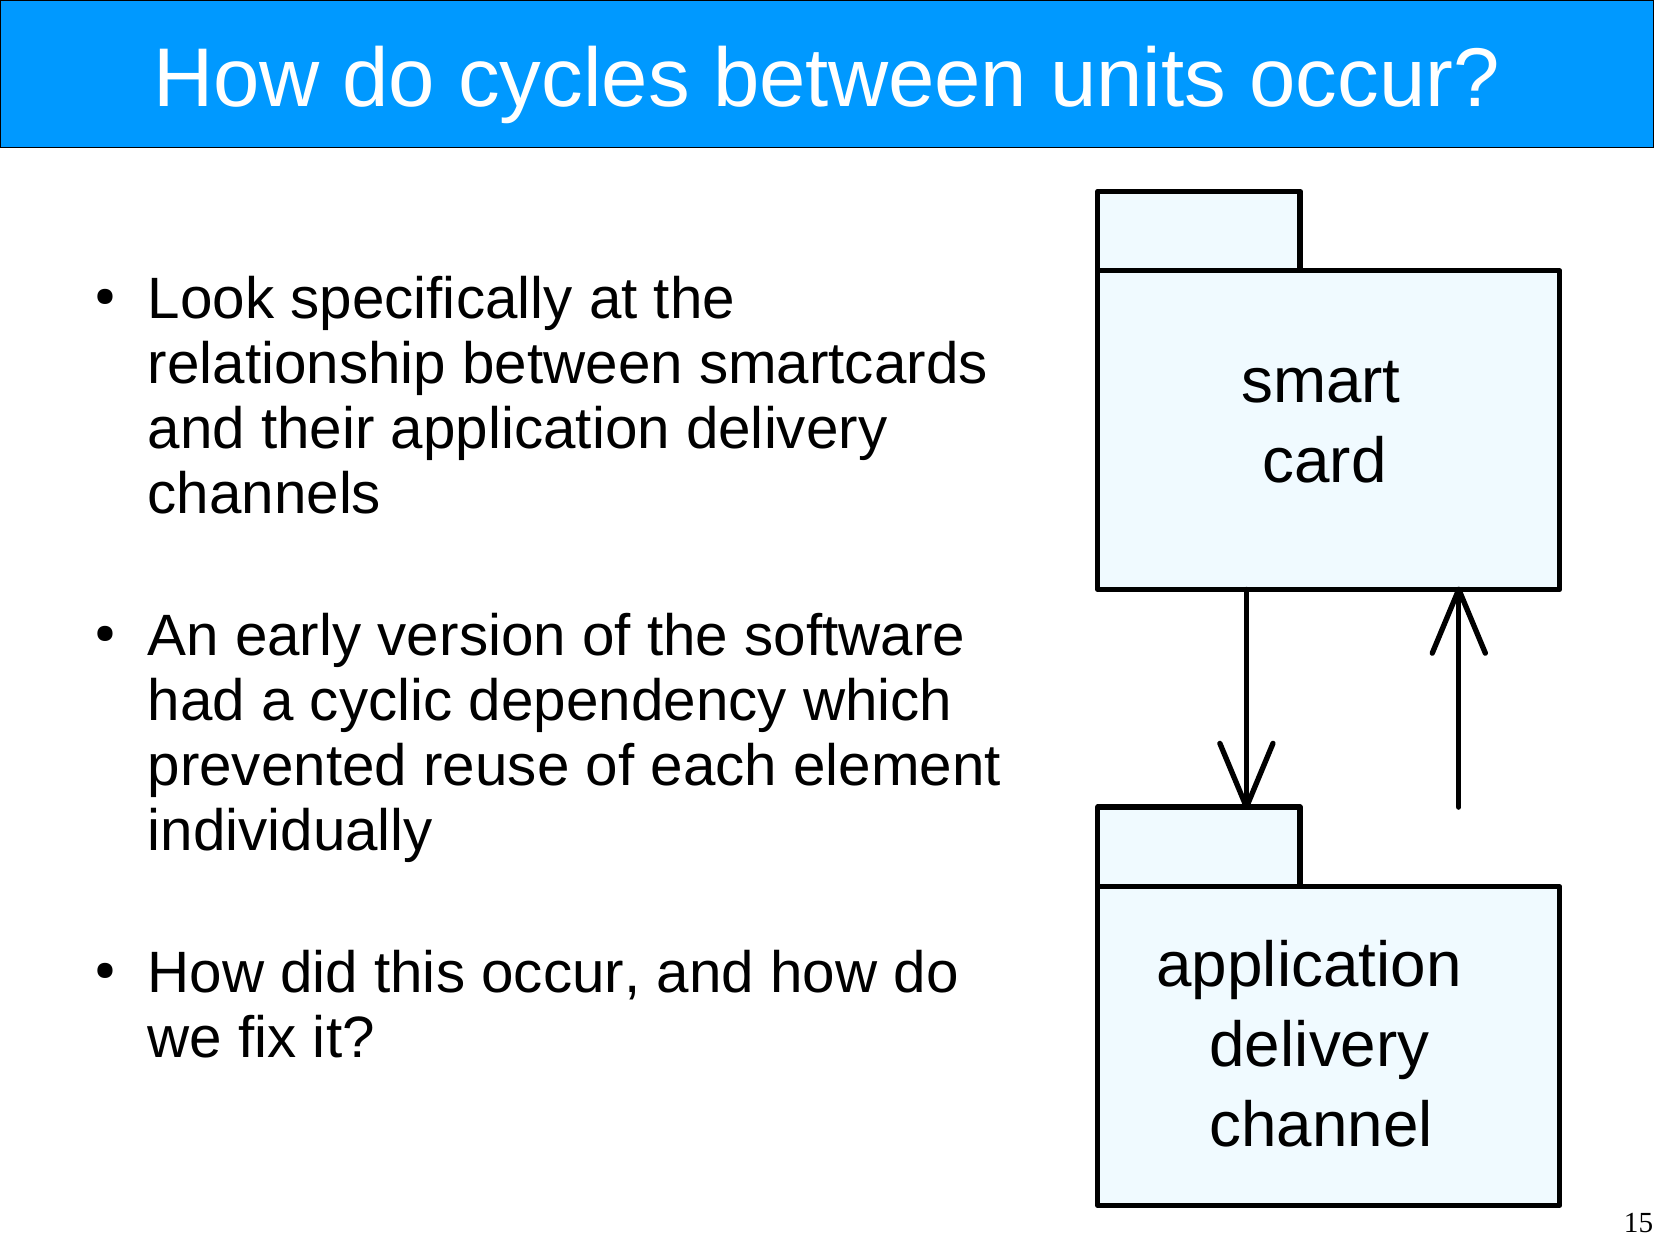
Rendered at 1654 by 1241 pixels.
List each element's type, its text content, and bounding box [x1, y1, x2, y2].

list Look specifically at the relationship between smartcards and their application delivery channels An early version of the software had a cyclic dependency which prevented reuse of each element individually How did this occur, and how do we fix it? [76, 265, 1004, 1196]
title How do cycles between units occur? [82, 13, 1571, 142]
picture [1092, 185, 1565, 1211]
